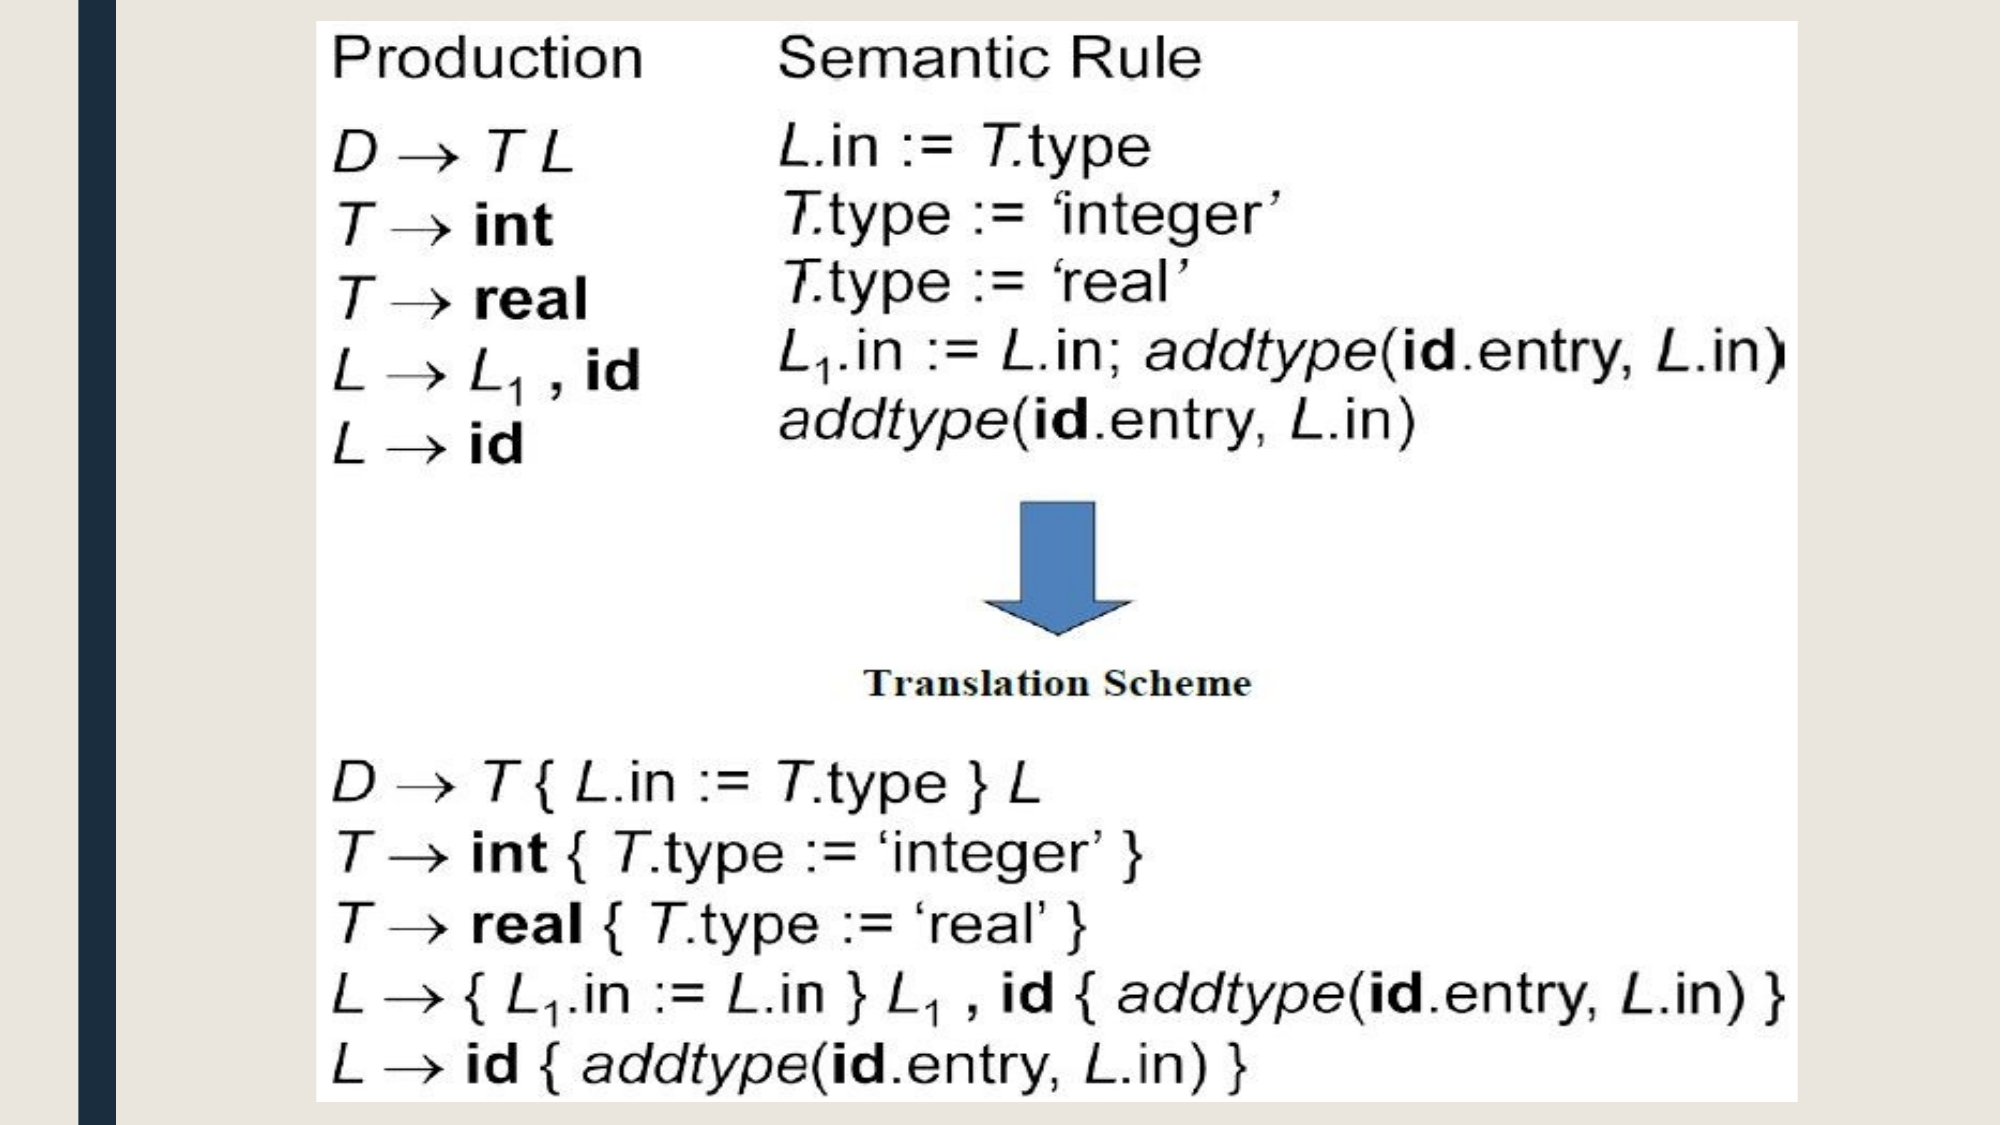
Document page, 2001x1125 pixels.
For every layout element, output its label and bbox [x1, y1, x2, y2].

text_box [316, 21, 1798, 1102]
